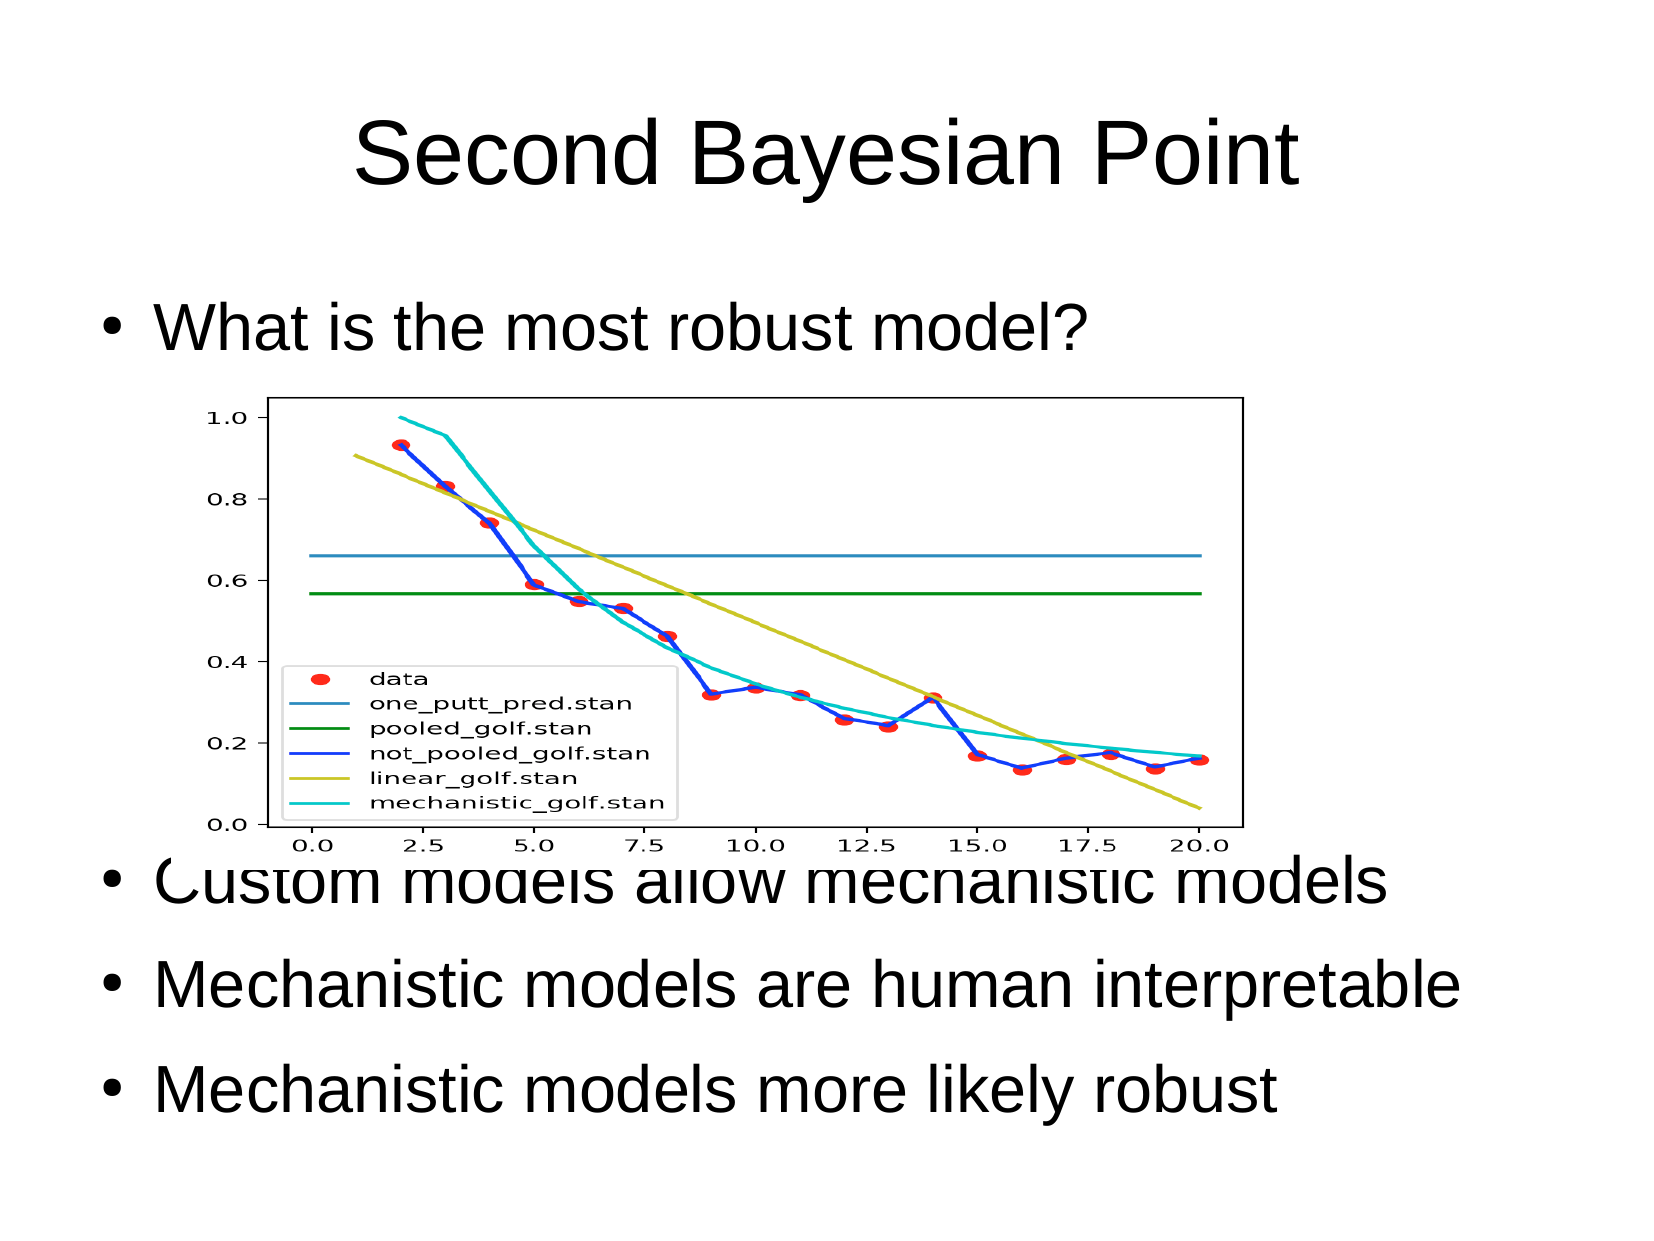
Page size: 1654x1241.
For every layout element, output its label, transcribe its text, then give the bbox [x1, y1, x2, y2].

title Second Bayesian Point [82, 49, 1571, 257]
picture [171, 354, 1291, 871]
list What is the most robust model? Custom models allow mechanistic models Mechanistic models are human interpretable Mechanistic models more likely robust [82, 290, 1571, 1125]
